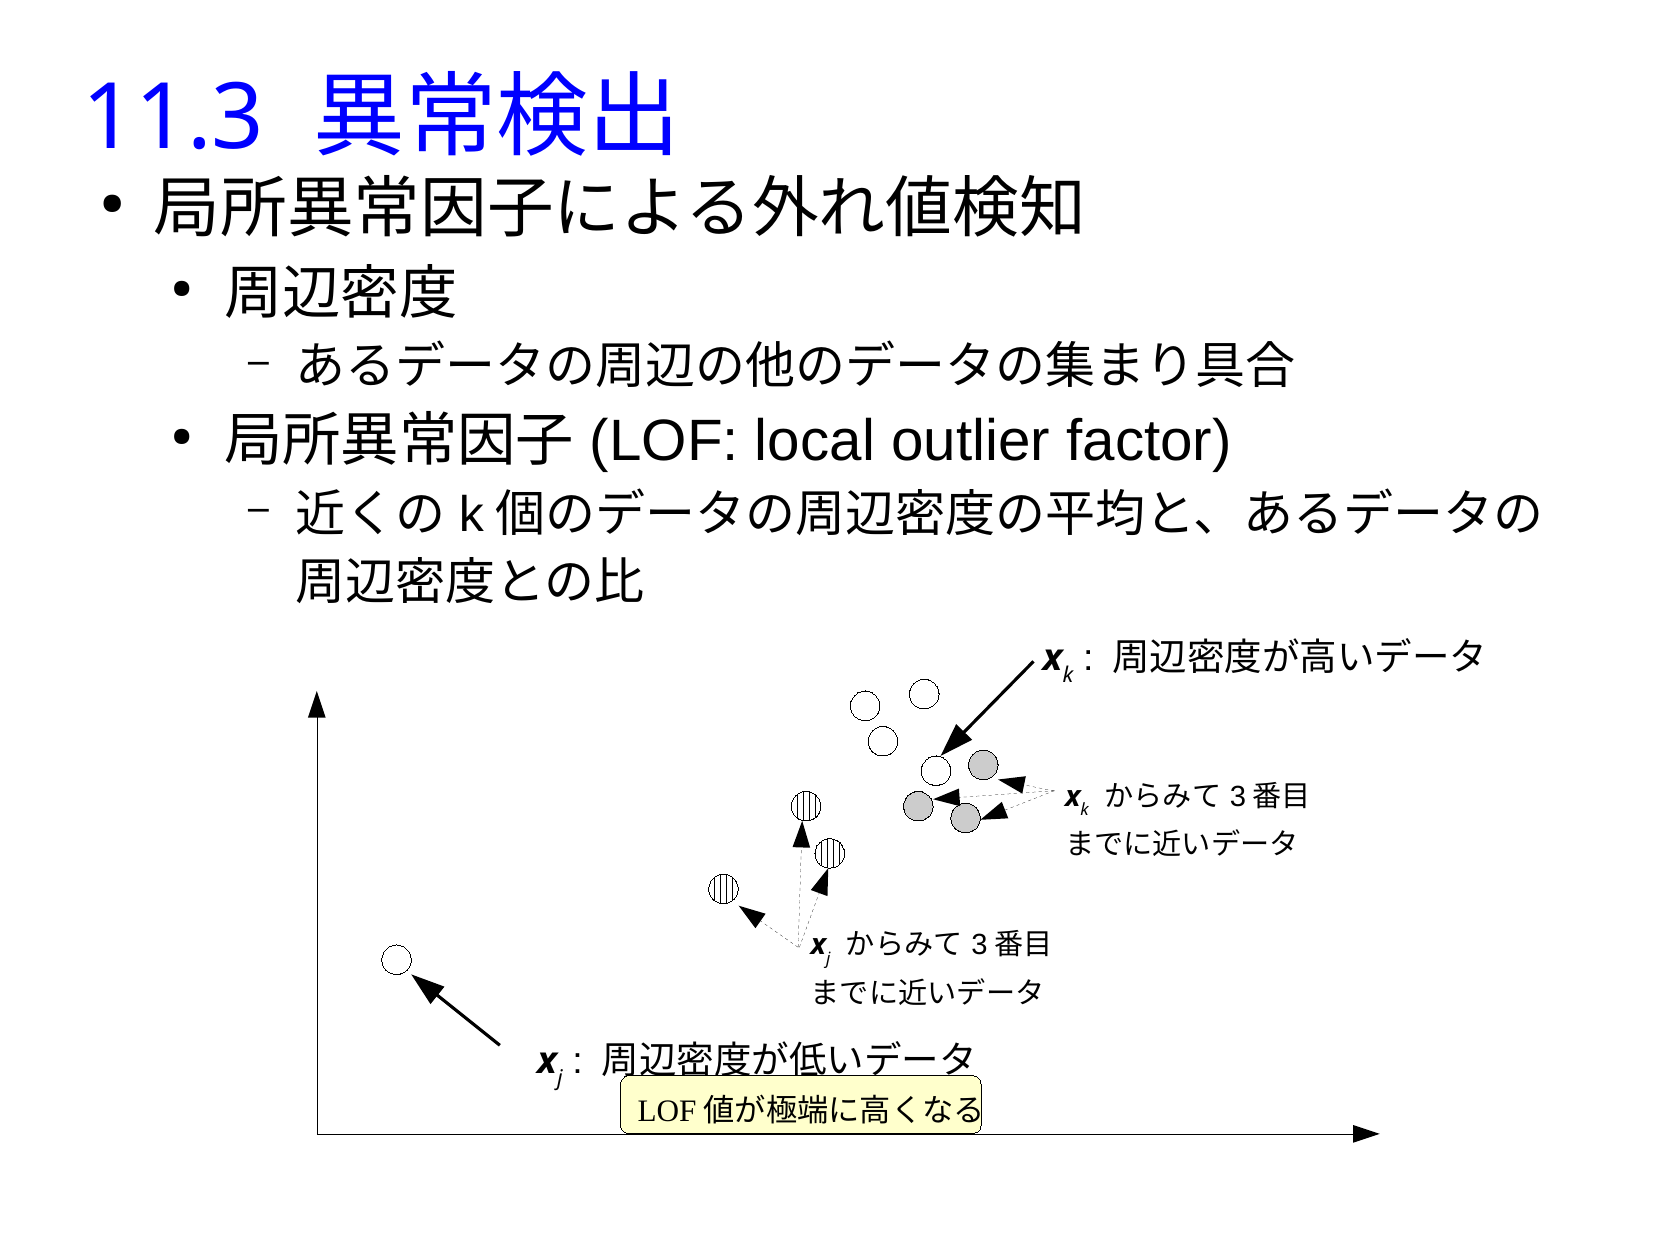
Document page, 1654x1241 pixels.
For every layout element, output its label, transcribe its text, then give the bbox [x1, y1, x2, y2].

text_box [791, 791, 821, 821]
text_box [909, 679, 940, 709]
text_box [968, 750, 999, 780]
text_box xj : 周辺密度が低いデータ [522, 1022, 996, 1094]
text_box xk からみて3番目 までに近いデータ [1050, 764, 1455, 868]
text_box xk : 周辺密度が高いデータ [1027, 619, 1506, 691]
text_box [814, 838, 845, 869]
text_box LOF値が極端に高くなる [620, 1094, 982, 1134]
text_box [381, 944, 412, 975]
text_box [868, 726, 898, 756]
text_box [950, 803, 981, 833]
text_box [850, 690, 880, 721]
text_box [708, 874, 739, 904]
title 11.3 異常検出 [82, 44, 1571, 160]
text_box xj からみて3番目 までに近いデータ [795, 913, 1201, 1016]
text_box [903, 791, 934, 821]
list 局所異常因子による外れ値検知 周辺密度 あるデータの周辺の他のデータの集まり具合 局所異常因子(LOF: local outlier factor) 近くのk個のデータの周辺密度の平均と、あるデータの周辺密度との比 [82, 160, 1571, 880]
text_box [921, 755, 951, 786]
